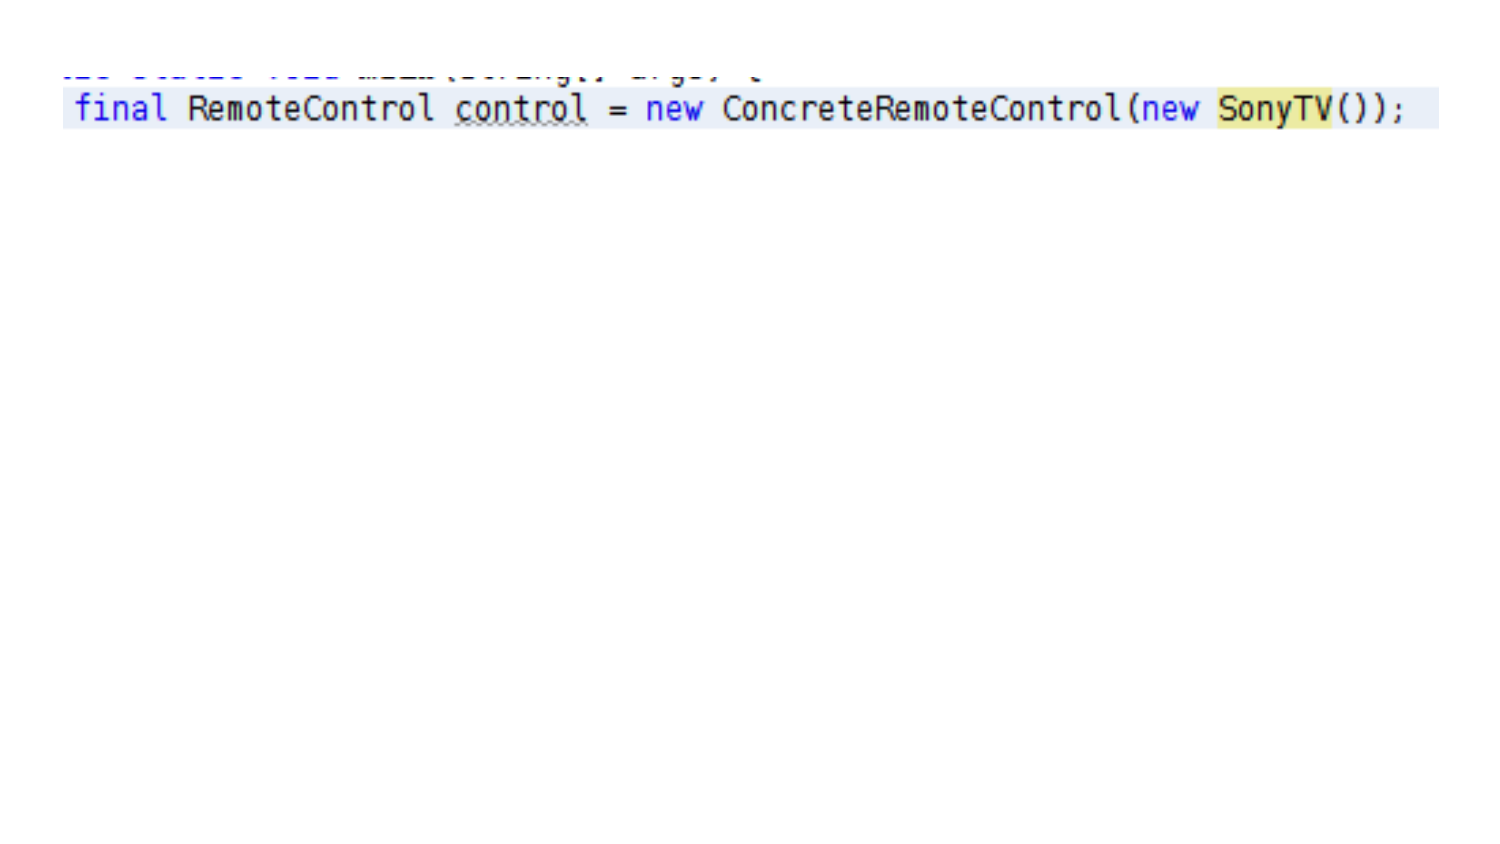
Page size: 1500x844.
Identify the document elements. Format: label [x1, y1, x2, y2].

picture [63, 77, 1439, 149]
